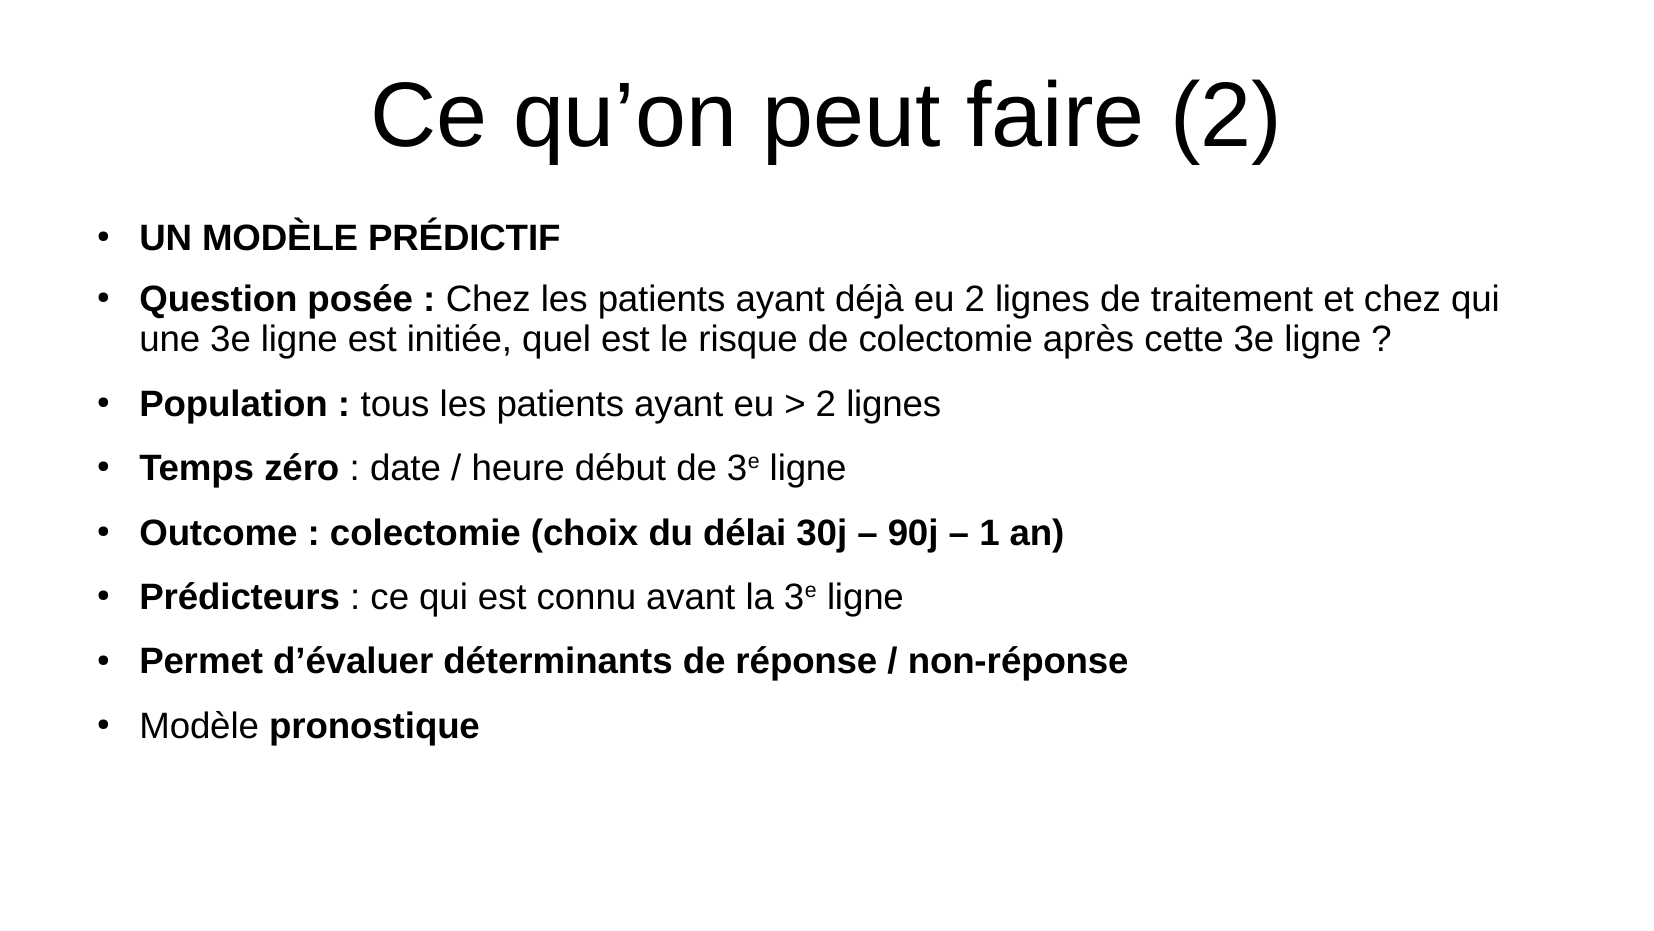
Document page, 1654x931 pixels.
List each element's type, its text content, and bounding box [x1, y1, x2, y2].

title Ce qu’on peut faire (2) [82, 37, 1571, 193]
list UN MODÈLE PRÉDICTIF Question posée : Chez les patients ayant déjà eu 2 lignes de traitement et chez qui une 3e ligne est initiée, quel est le risque de colectomie après cette 3e ligne ? Population : tous les patients ayant eu > 2 lignes Temps zéro : date / heure début de 3e ligne Outcome : colectomie (choix du délai 30j – 90j – 1 an) Prédicteurs : ce qui est connu avant la 3e ligne Permet d’évaluer déterminants de réponse / non-réponse Modèle pronostique [82, 217, 1536, 758]
